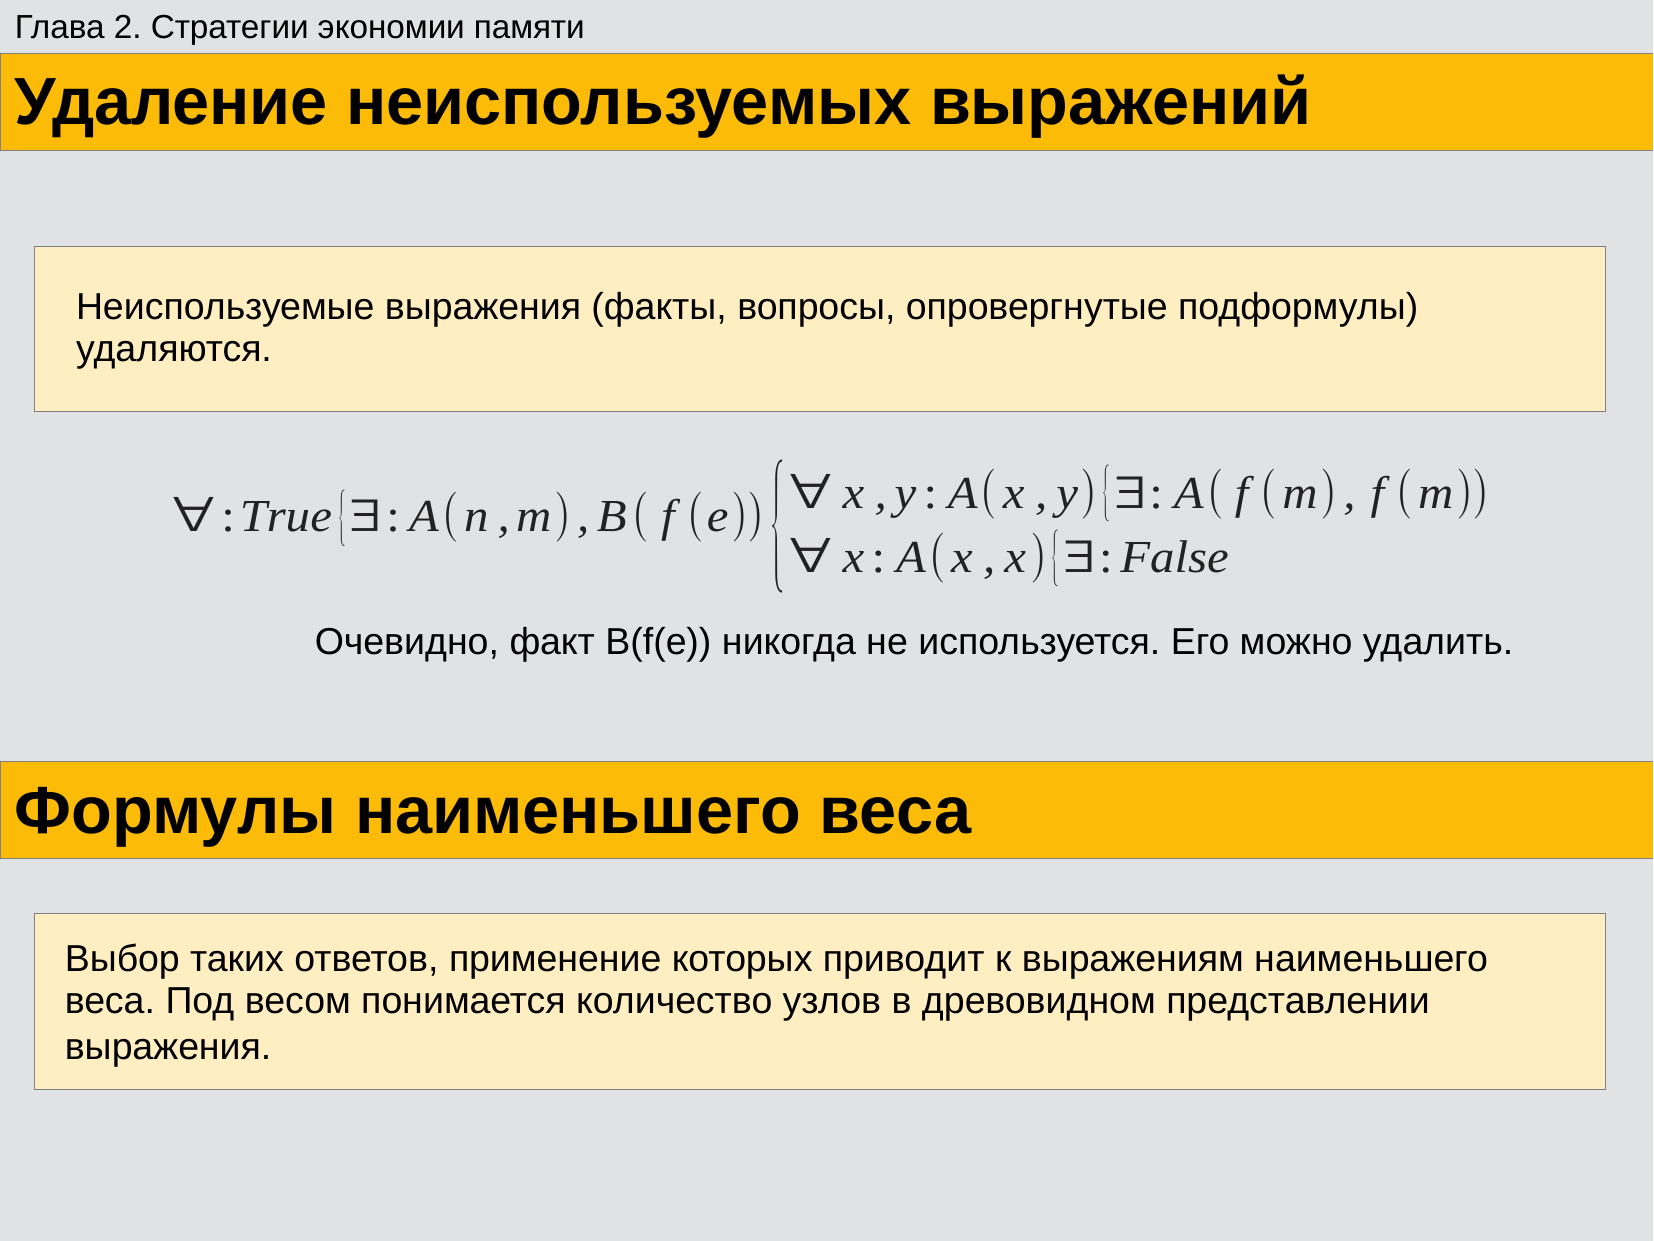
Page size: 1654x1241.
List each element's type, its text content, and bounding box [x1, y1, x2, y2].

text_box Выбор таких ответов, применение которых приводит к выражениям наименьшего веса. Под весом понимается количество узлов в древовидном представлении выражения. [50, 930, 1561, 1042]
text_box Глава 2. Стратегии экономии памяти [0, 1, 500, 58]
text_box [34, 246, 1606, 412]
text_box [34, 913, 1606, 1090]
text_box Удаление неиспользуемых выражений [0, 53, 1653, 151]
chart [165, 456, 1500, 595]
text_box Формулы наименьшего веса [0, 761, 1653, 859]
text_box Неиспользуемые выражения (факты, вопросы, опровергнутые подформулы) удаляются. [61, 278, 1532, 387]
text_box Очевидно, факт B(f(e)) никогда не используется. Его можно удалить. [300, 608, 1586, 673]
